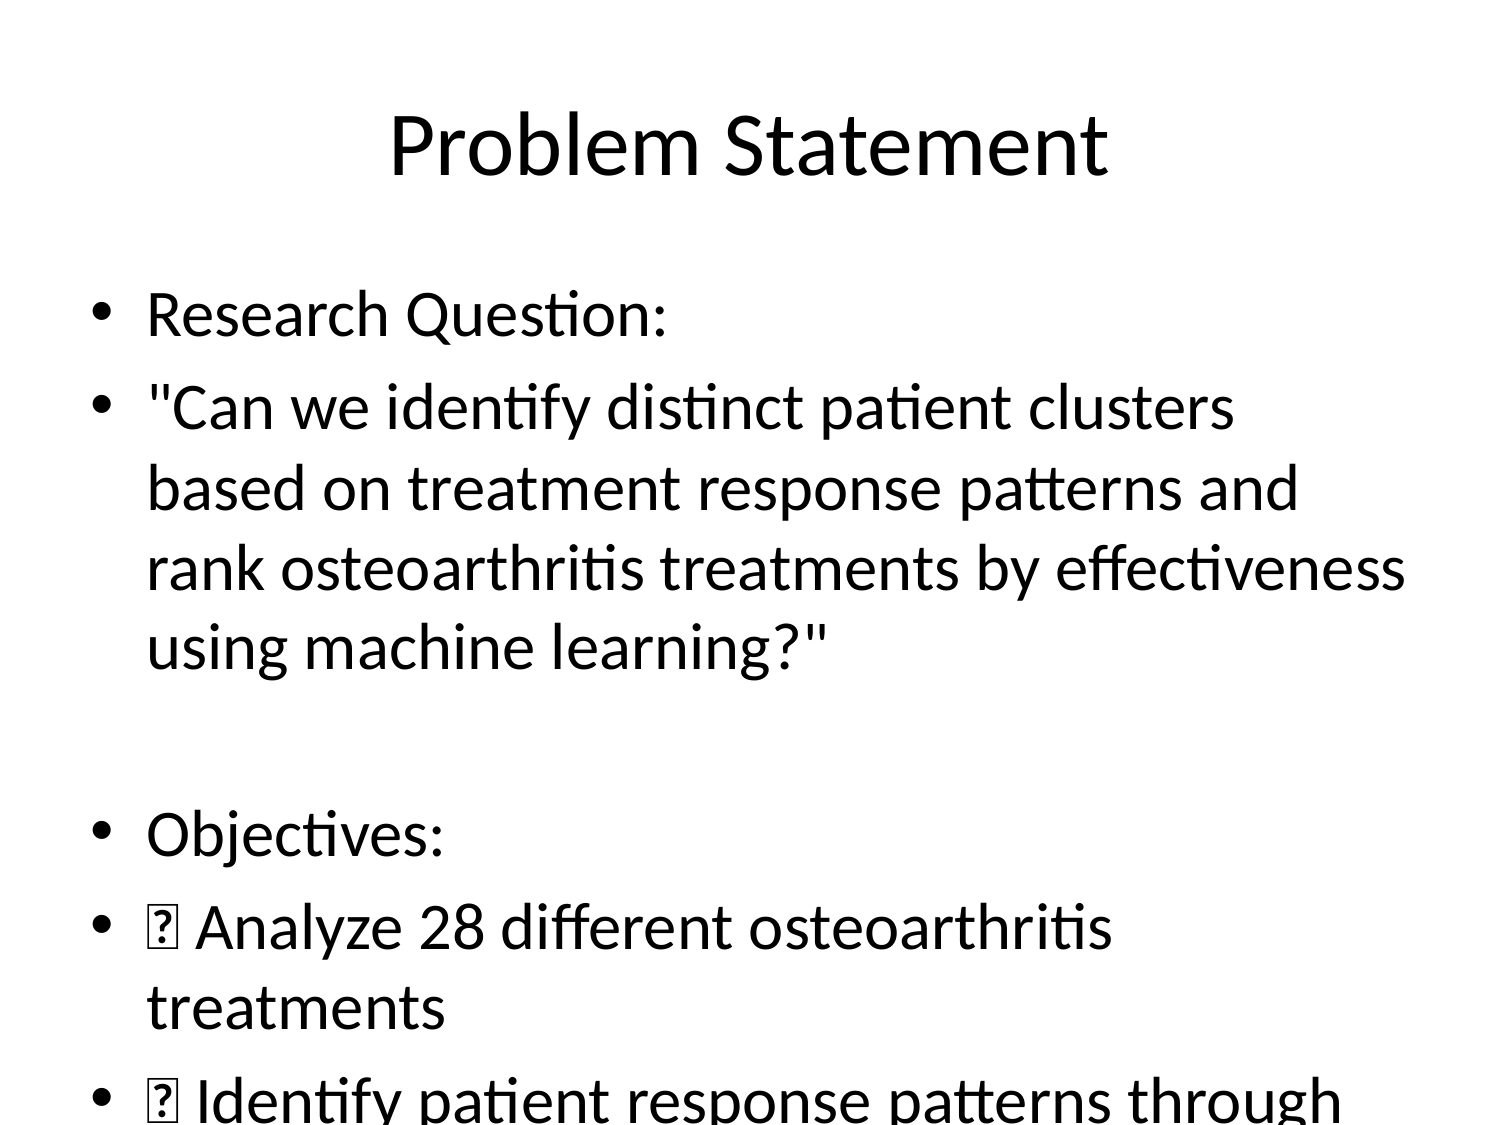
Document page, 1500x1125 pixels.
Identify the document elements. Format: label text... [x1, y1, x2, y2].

list Research Question: "Can we identify distinct patient clusters based on treatment response patterns and rank osteoarthritis treatments by effectiveness using machine learning?" Objectives: ✅ Analyze 28 different osteoarthritis treatments ✅ Identify patient response patterns through clustering ✅ Rank treatments by effectiveness ✅ Provide evidence-based recommendations ✅ Create interactive dashboard for healthcare professionals [75, 262, 1425, 1005]
title Problem Statement [75, 45, 1425, 233]
